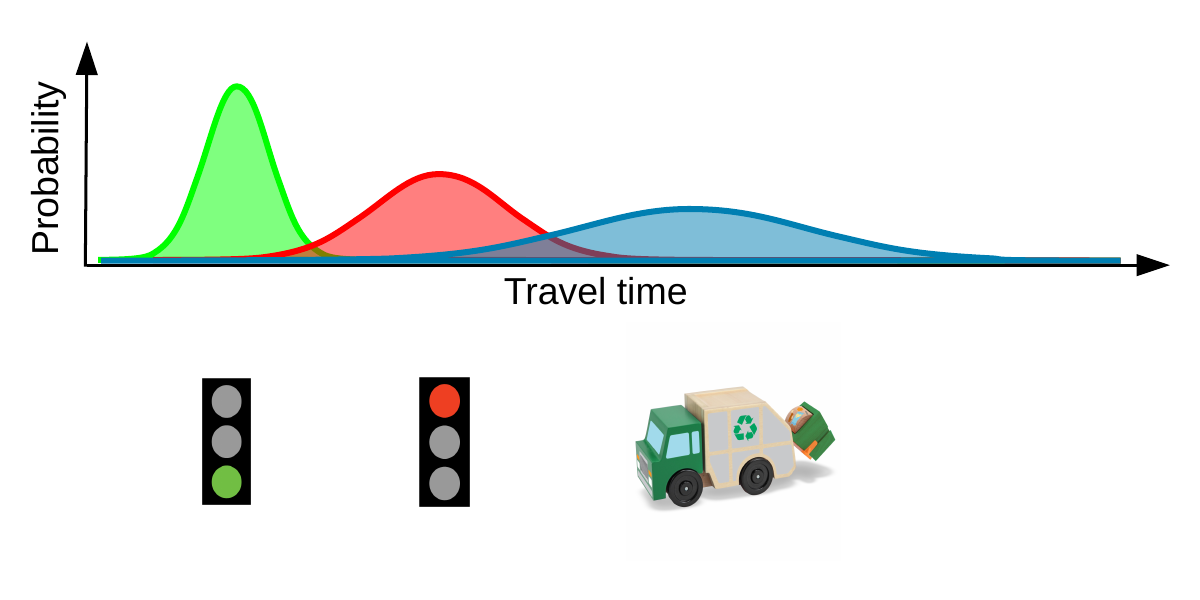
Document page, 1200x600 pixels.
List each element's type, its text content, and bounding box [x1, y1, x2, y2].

picture [626, 322, 841, 561]
text_box Travel time [489, 263, 750, 333]
text_box Probability [16, 21, 87, 271]
picture [202, 378, 251, 505]
picture [419, 377, 470, 507]
text_box [98, 86, 1121, 261]
